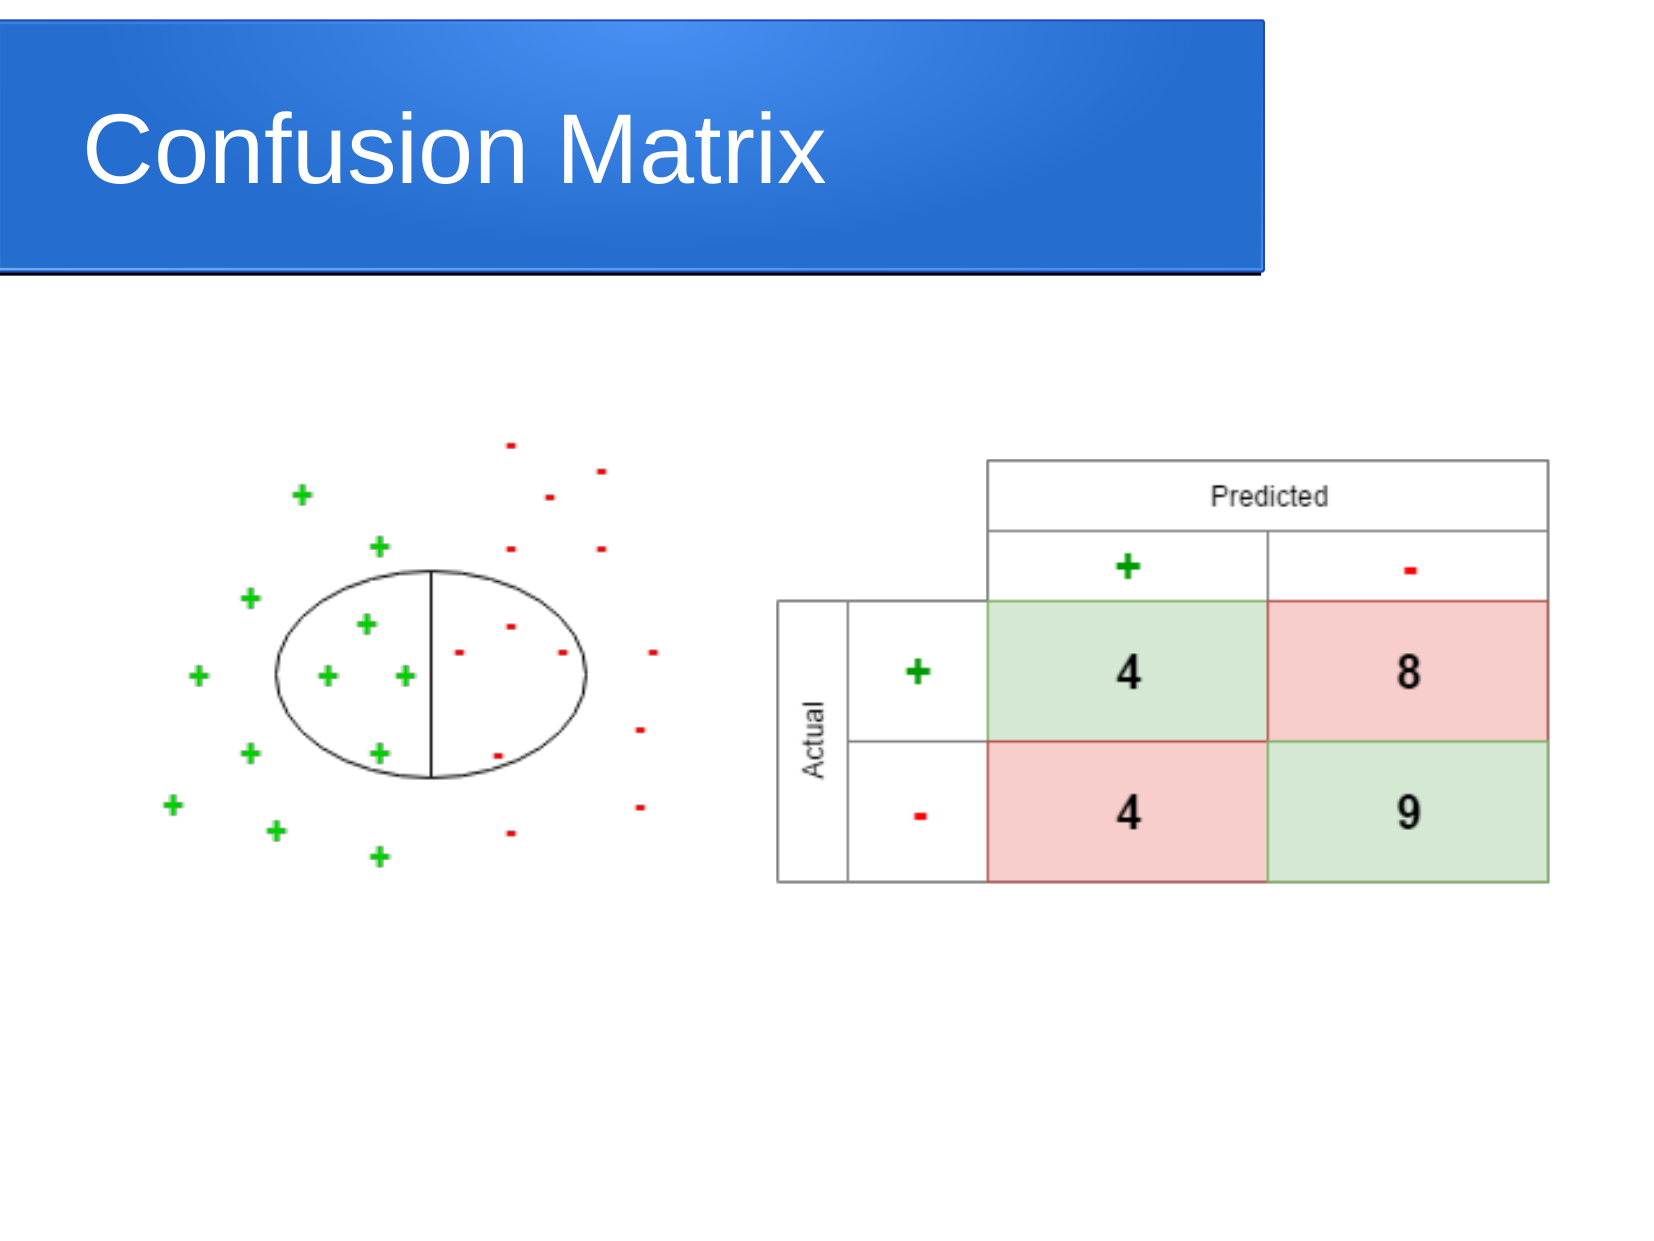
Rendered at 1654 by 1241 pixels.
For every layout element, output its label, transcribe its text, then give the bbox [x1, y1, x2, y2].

picture [118, 413, 707, 886]
picture [775, 459, 1552, 886]
title Confusion Matrix [82, 47, 1235, 252]
